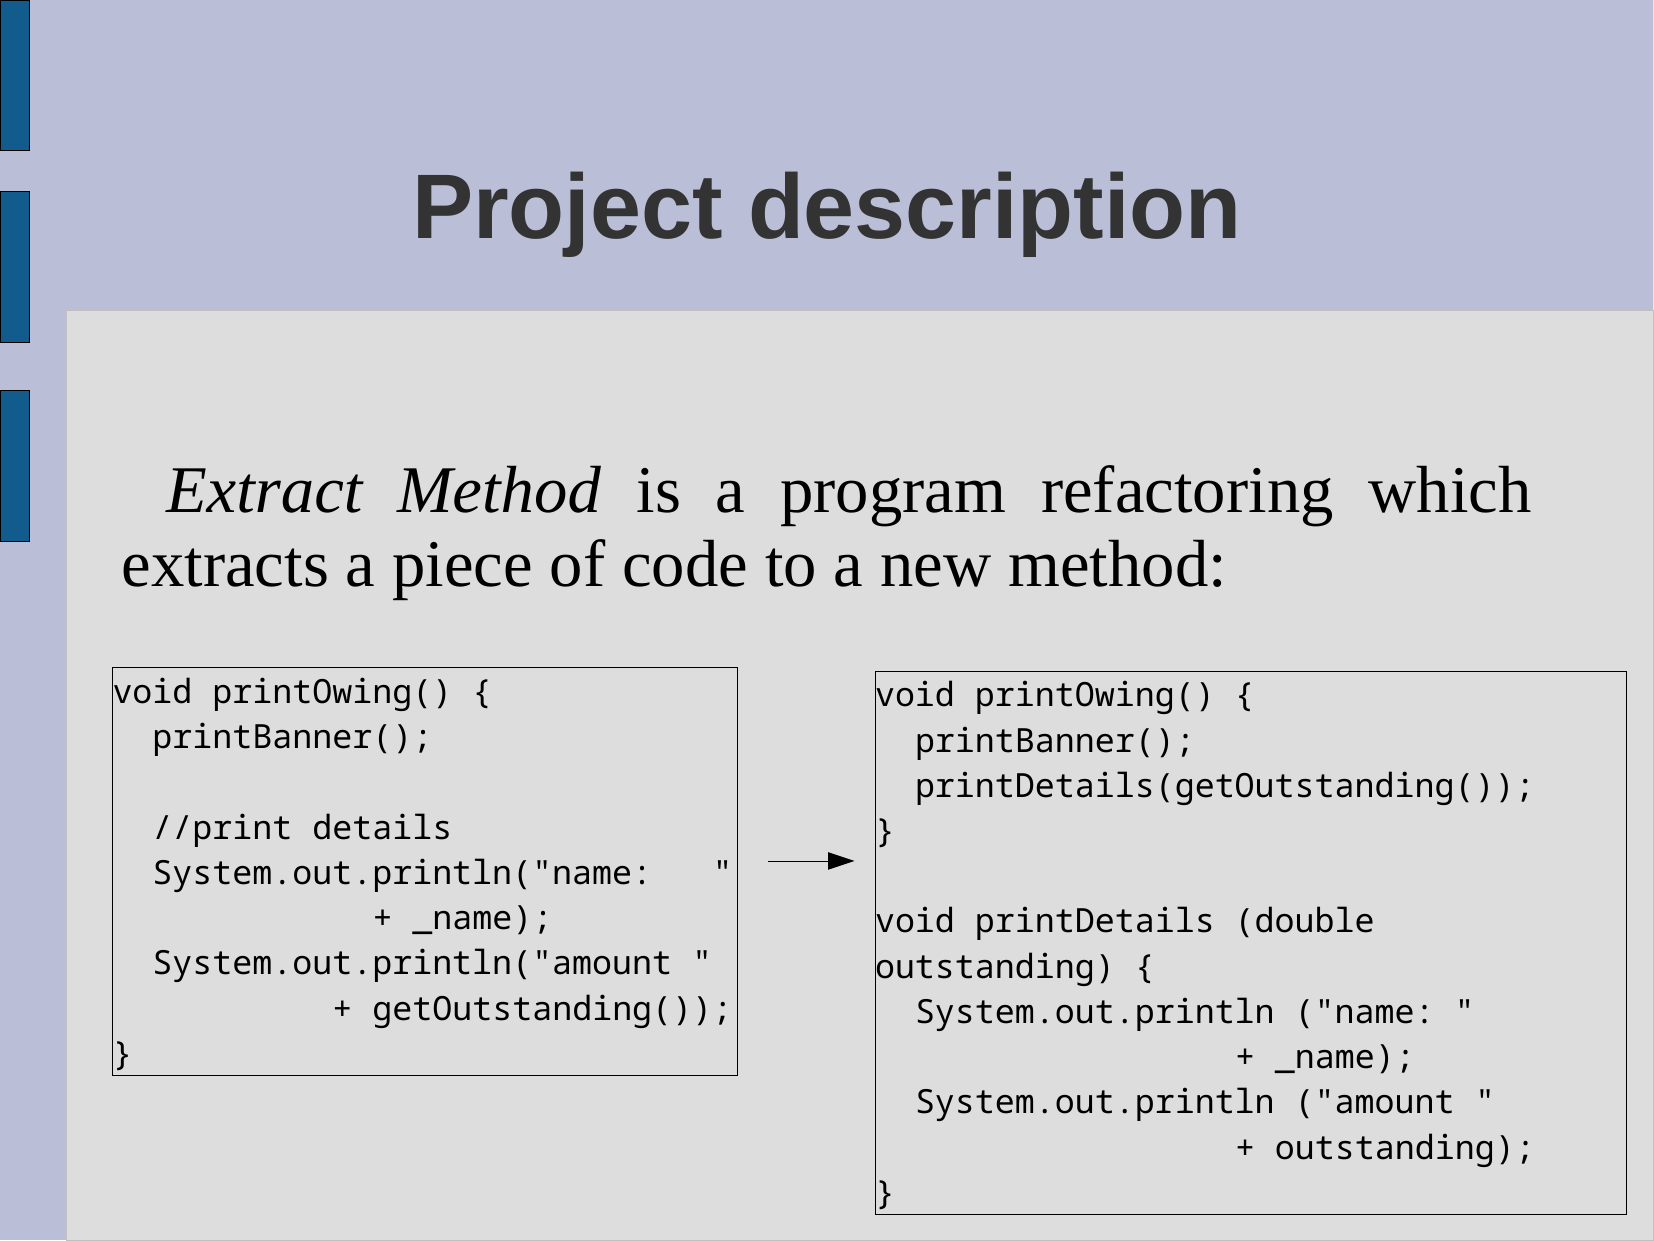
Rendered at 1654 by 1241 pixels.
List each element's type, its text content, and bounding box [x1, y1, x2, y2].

subtitle Extract Method is a program refactoring which extracts a piece of code to a new method: [121, 344, 1534, 710]
title Project description [121, 102, 1534, 311]
text_box void printOwing() { printBanner(); printDetails(getOutstanding()); } void printDetails (double outstanding) { System.out.println ("name: " + _name); System.out.println ("amount " + outstanding); } [875, 671, 1627, 1134]
text_box void printOwing() { printBanner(); //print details System.out.println("name: " + _name); System.out.println("amount " + getOutstanding()); } [112, 667, 738, 1018]
